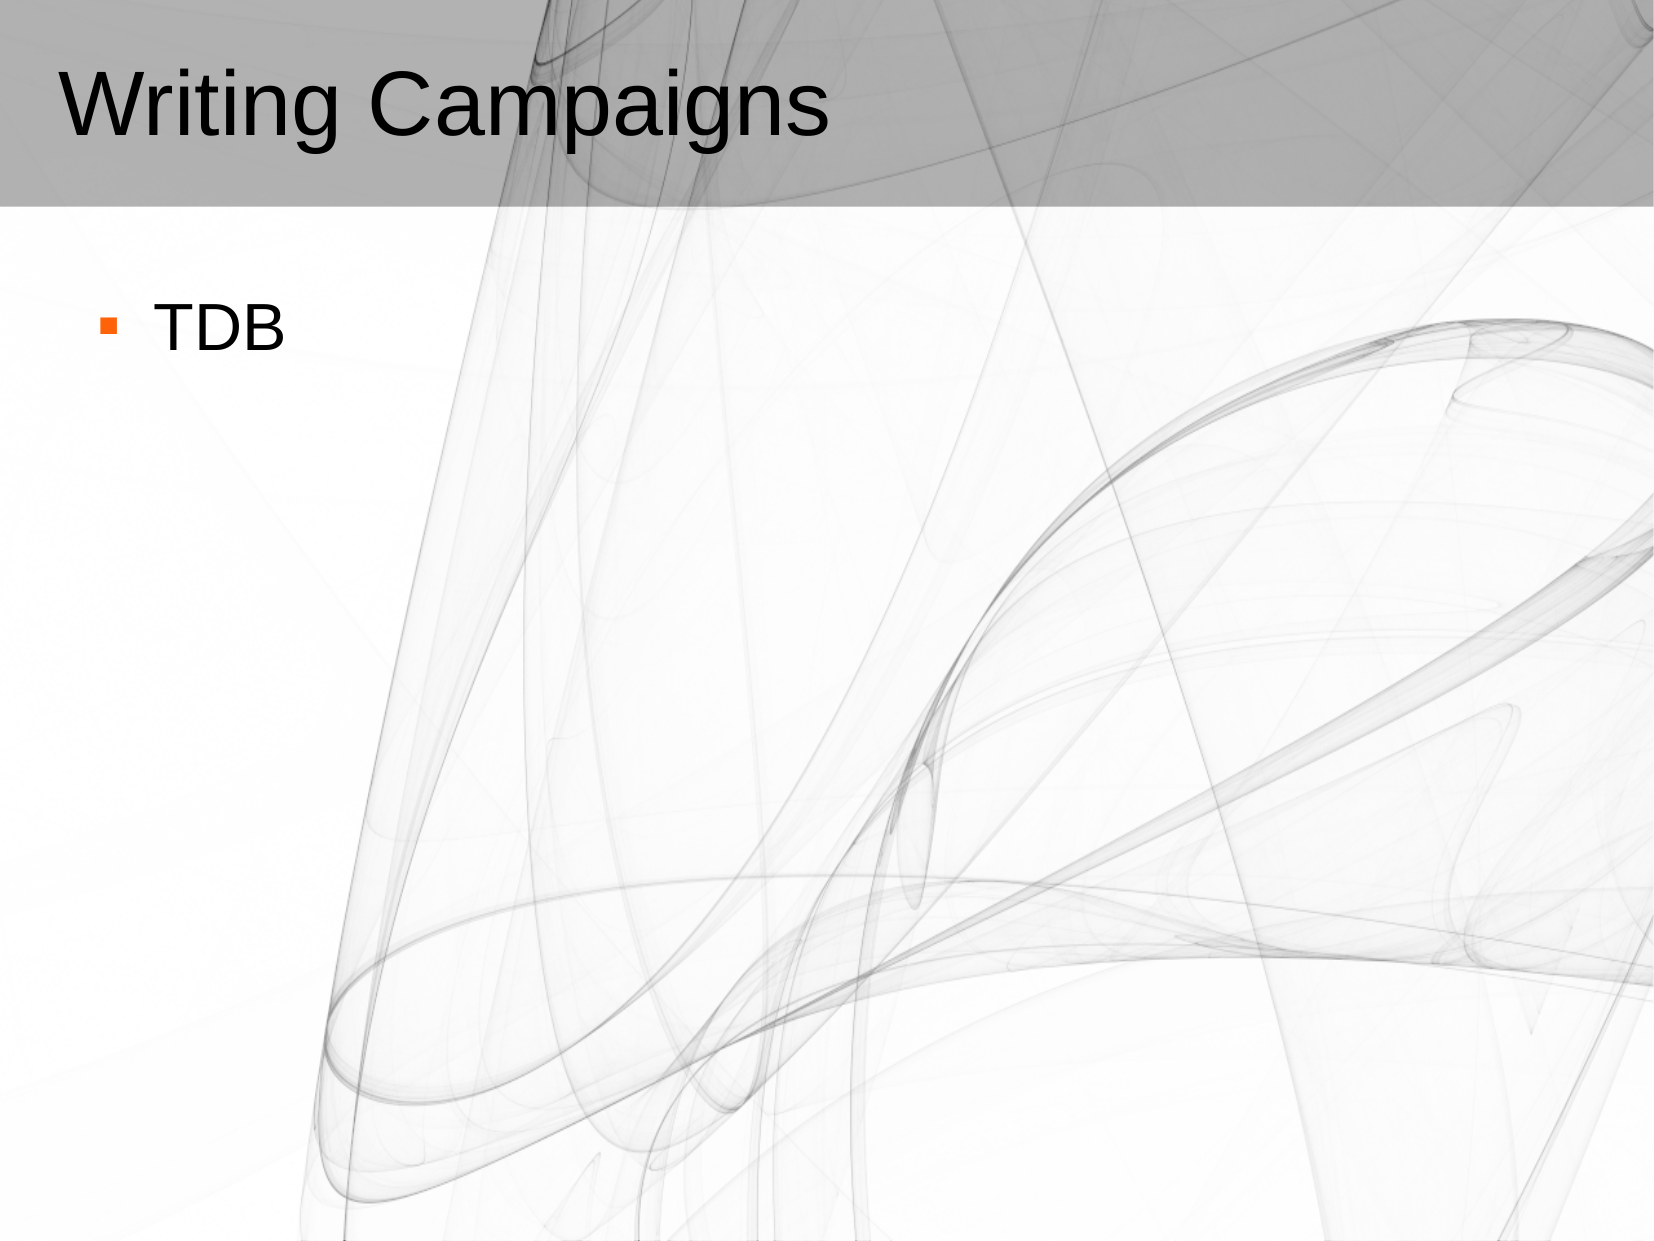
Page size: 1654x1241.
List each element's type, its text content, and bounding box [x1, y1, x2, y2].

list TDB [82, 290, 1571, 1094]
title Writing Campaigns [59, 0, 1595, 208]
